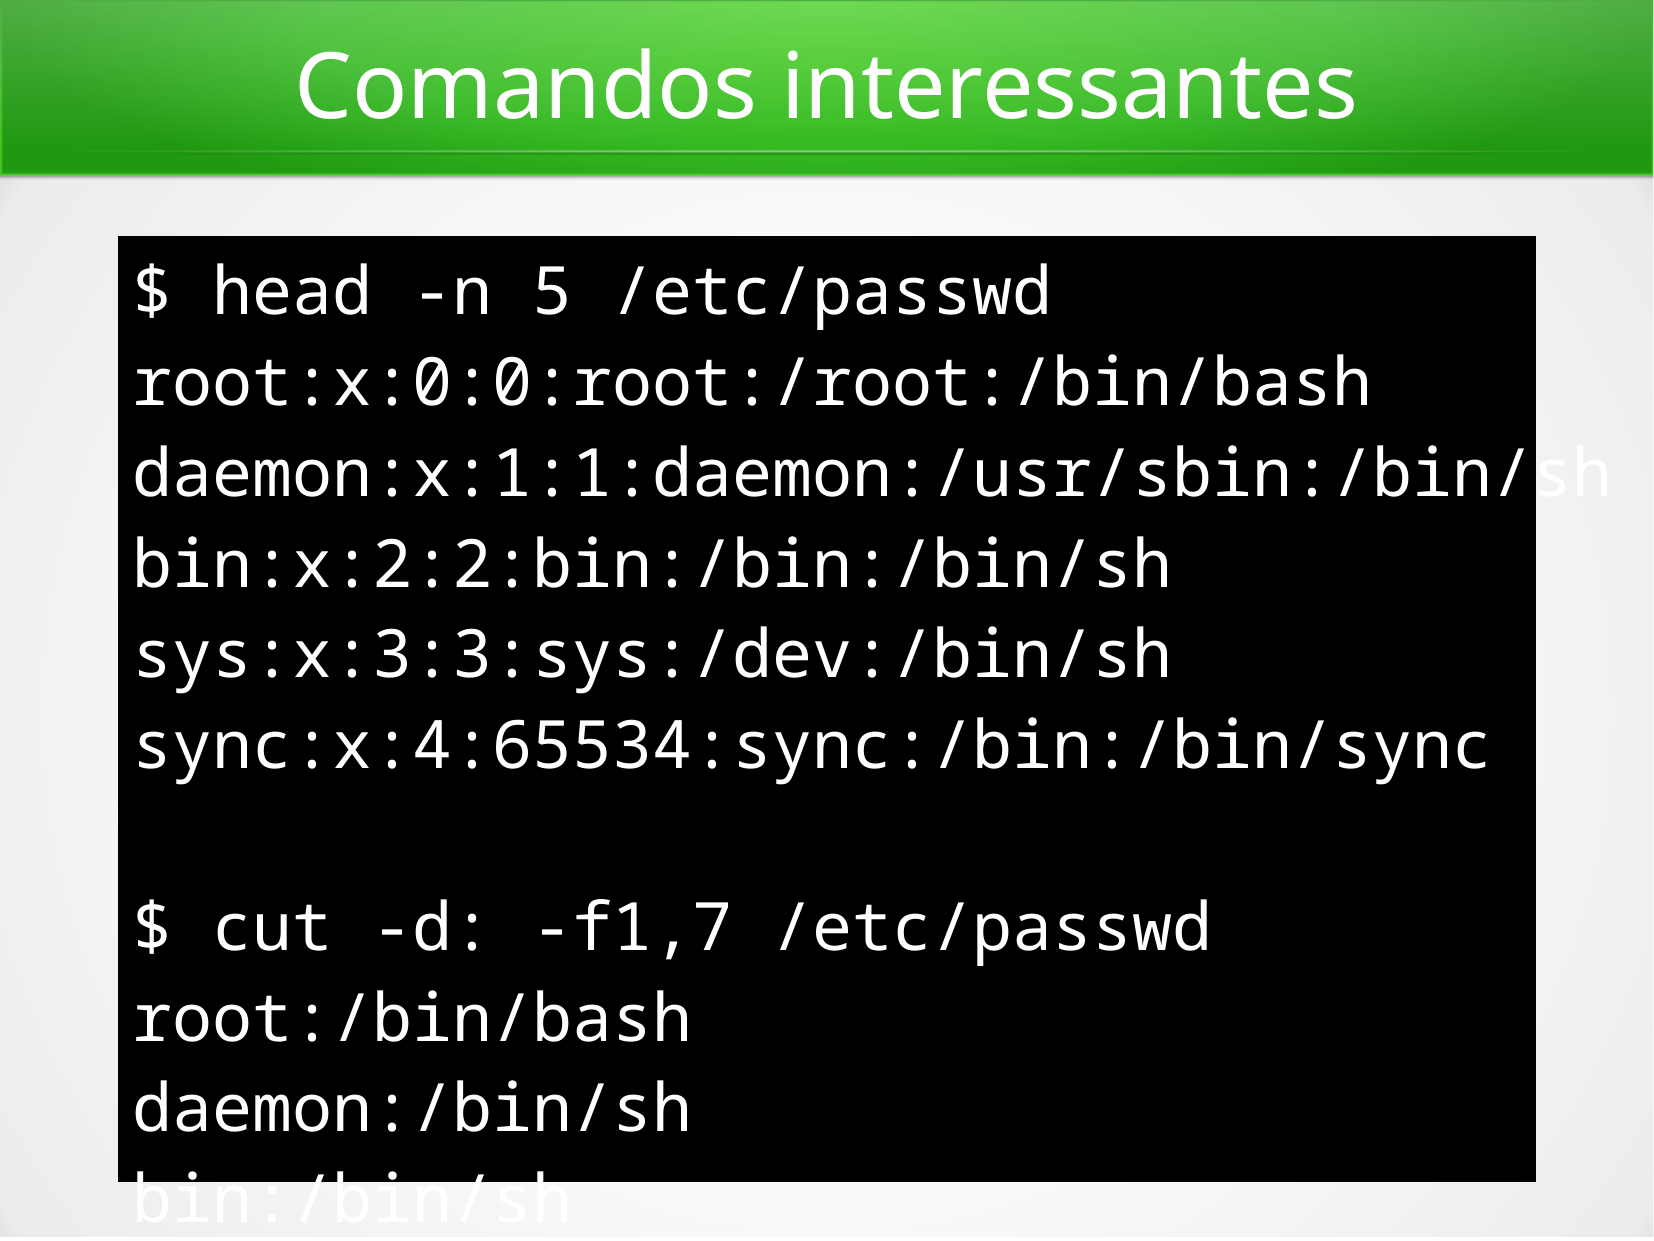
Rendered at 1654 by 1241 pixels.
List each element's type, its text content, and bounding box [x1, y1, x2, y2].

title Comandos interessantes [82, 11, 1571, 154]
text_box $ head -n 5 /etc/passwd root:x:0:0:root:/root:/bin/bash daemon:x:1:1:daemon:/usr/sbin:/bin/sh bin:x:2:2:bin:/bin:/bin/sh sys:x:3:3:sys:/dev:/bin/sh sync:x:4:65534:sync:/bin:/bin/sync $ cut -d: -f1,7 /etc/passwd root:/bin/bash daemon:/bin/sh bin:/bin/sh sys:/bin/sh sync:/bin/sync [118, 236, 1536, 1182]
picture [0, 0, 1654, 1237]
